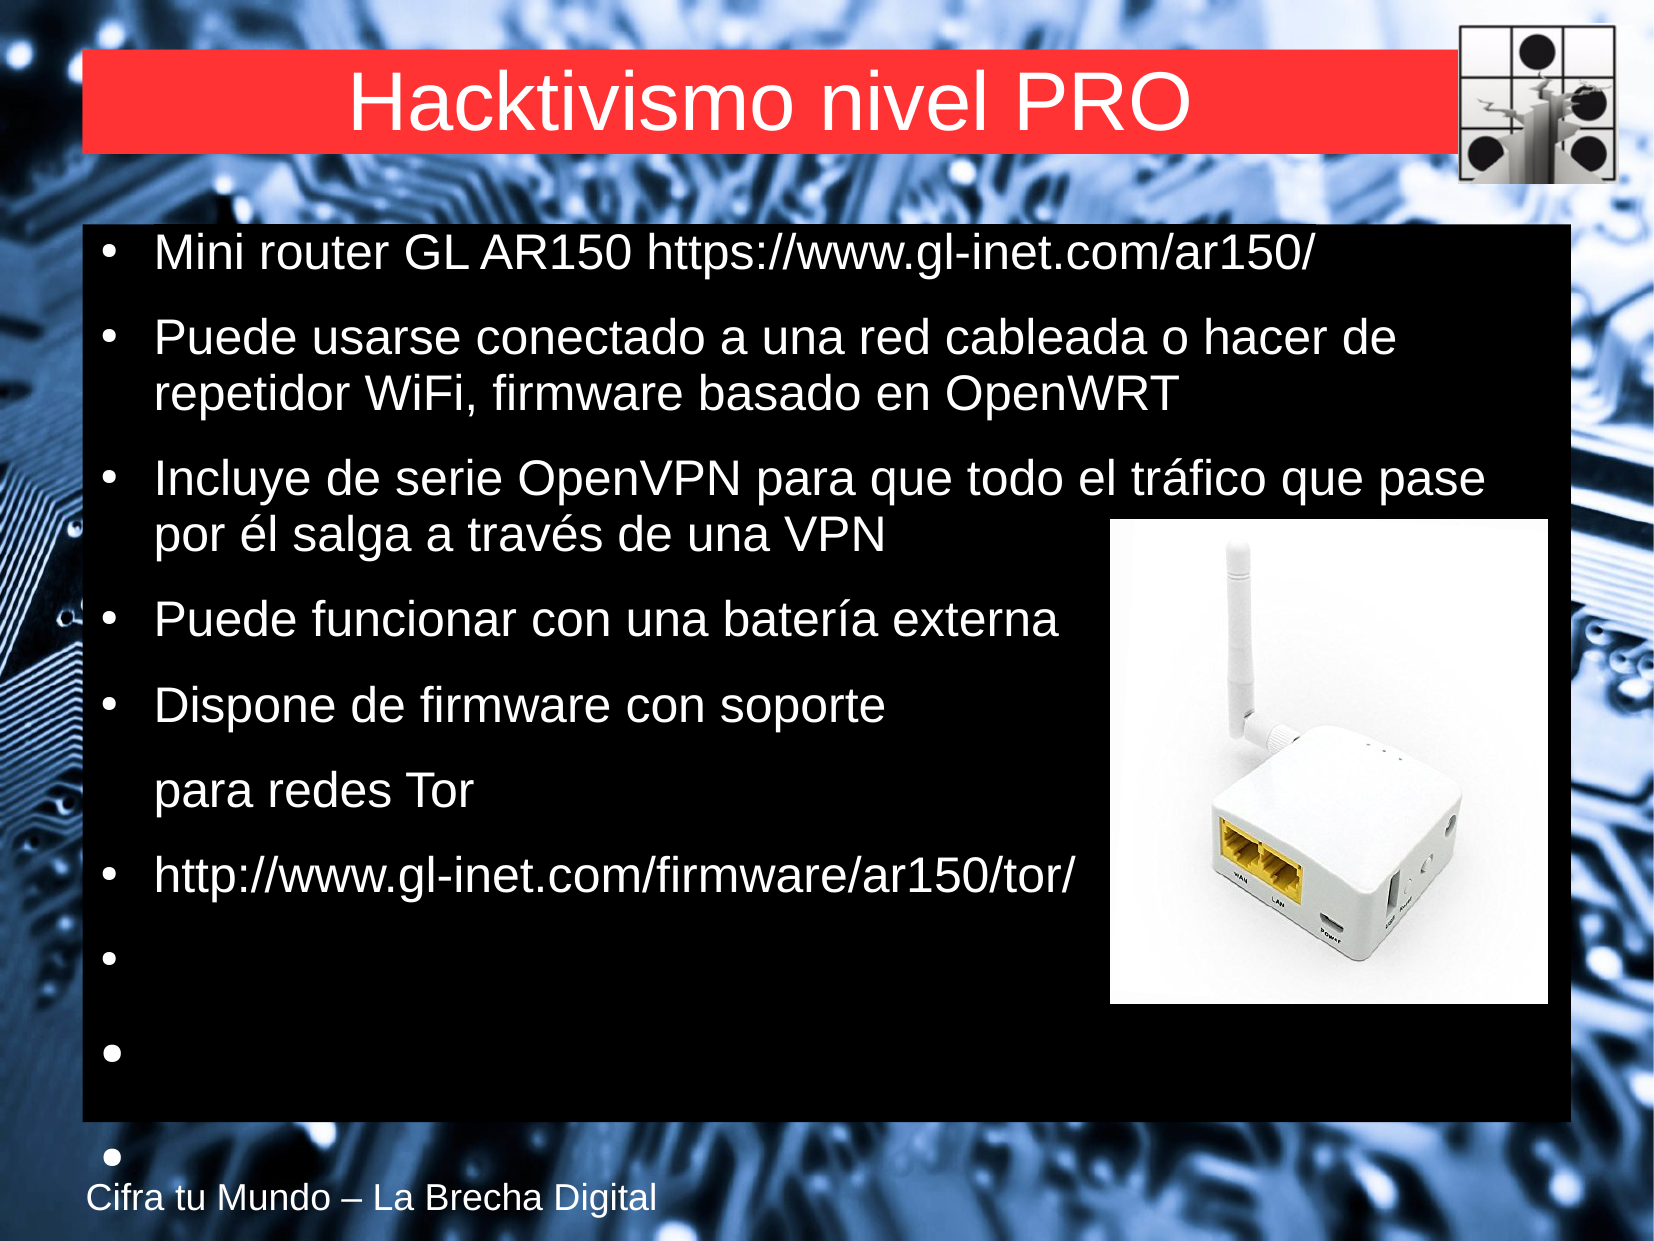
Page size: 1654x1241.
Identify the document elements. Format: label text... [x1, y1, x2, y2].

list Mini router GL AR150 https://www.gl-inet.com/ar150/ Puede usarse conectado a una red cableada o hacer de repetidor WiFi, firmware basado en OpenWRT Incluye de serie OpenVPN para que todo el tráfico que pase por él salga a través de una VPN Puede funcionar con una batería externa Dispone de firmware con soporte para redes Tor http://www.gl-inet.com/firmware/ar150/tor/ [82, 224, 1571, 1123]
picture [0, 0, 1654, 1241]
title Hacktivismo nivel PRO [82, 49, 1458, 154]
text_box Cifra tu Mundo – La Brecha Digital [70, 1169, 1453, 1226]
